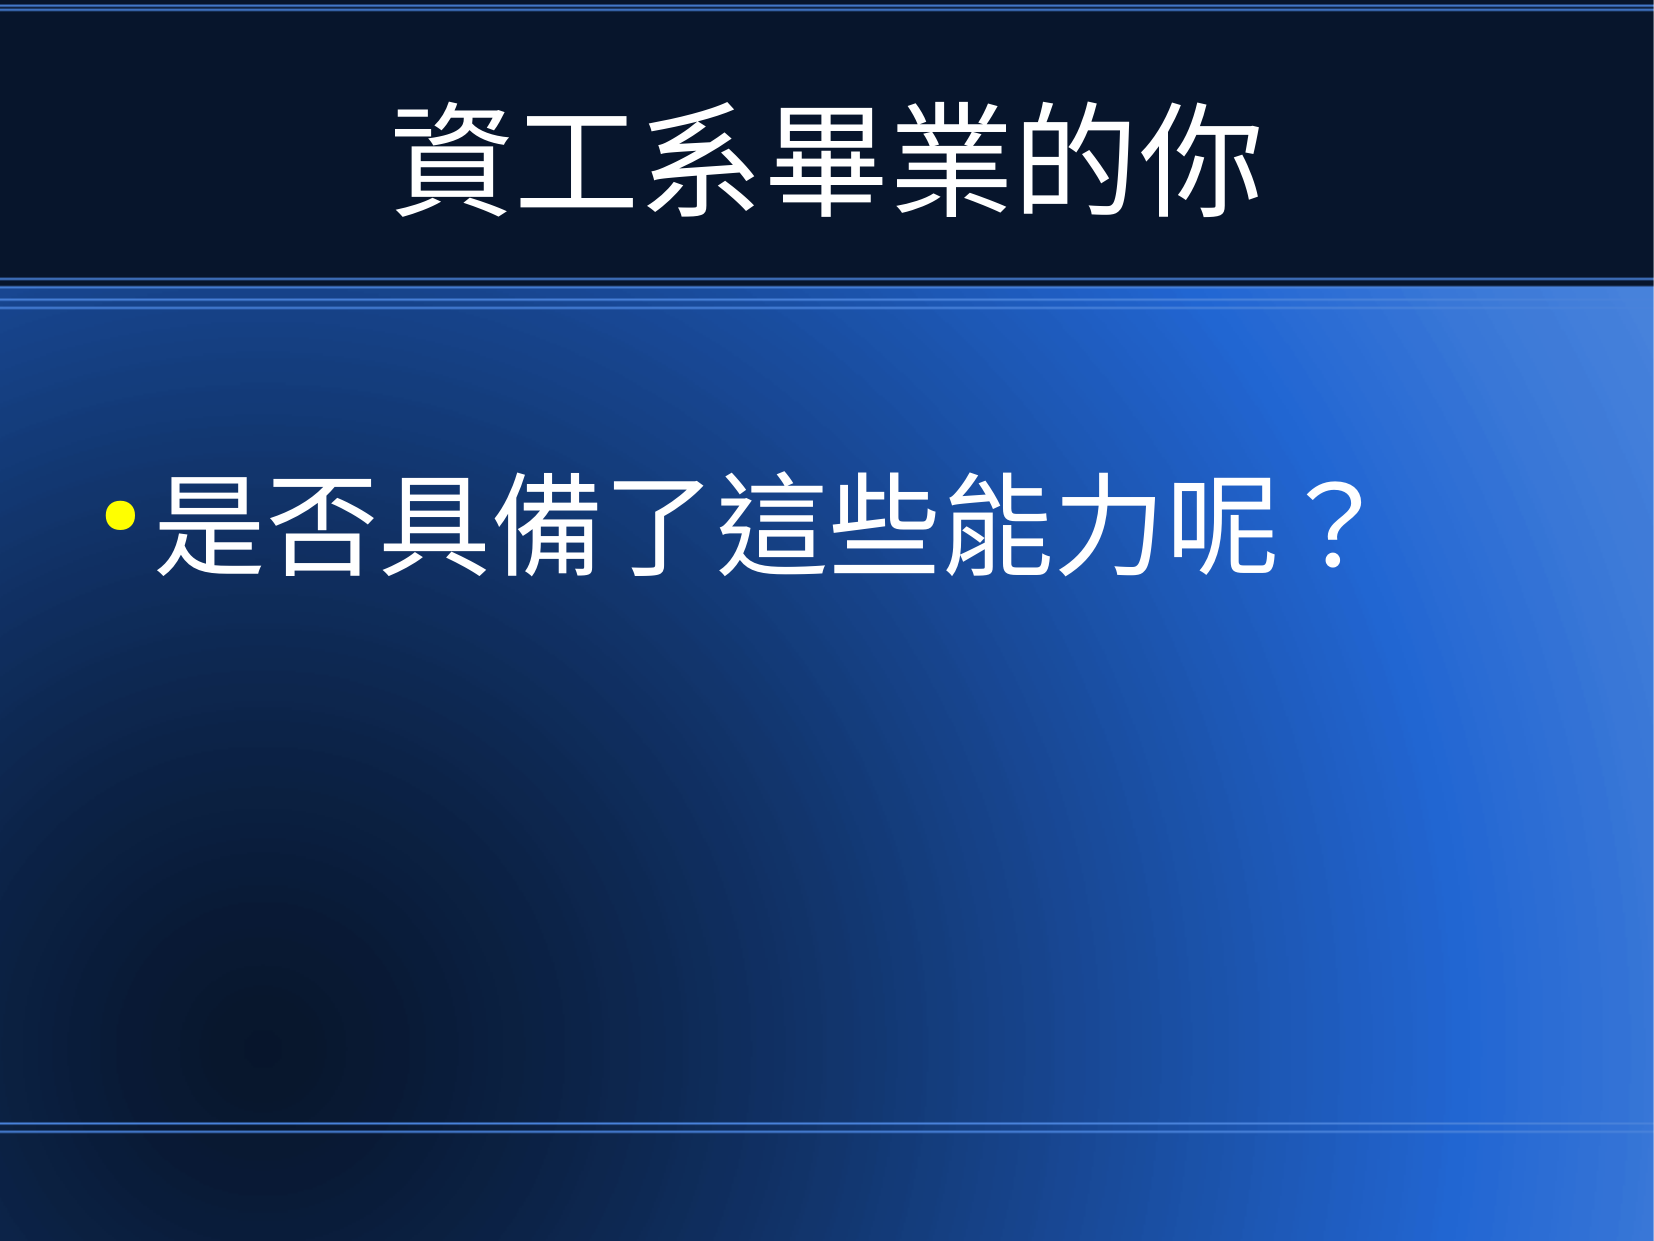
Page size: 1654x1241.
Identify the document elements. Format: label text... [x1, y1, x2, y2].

picture [0, 0, 1654, 1241]
title 資工系畢業的你 [82, 49, 1571, 257]
list 是否具備了這些能力呢？ [82, 355, 1571, 1241]
